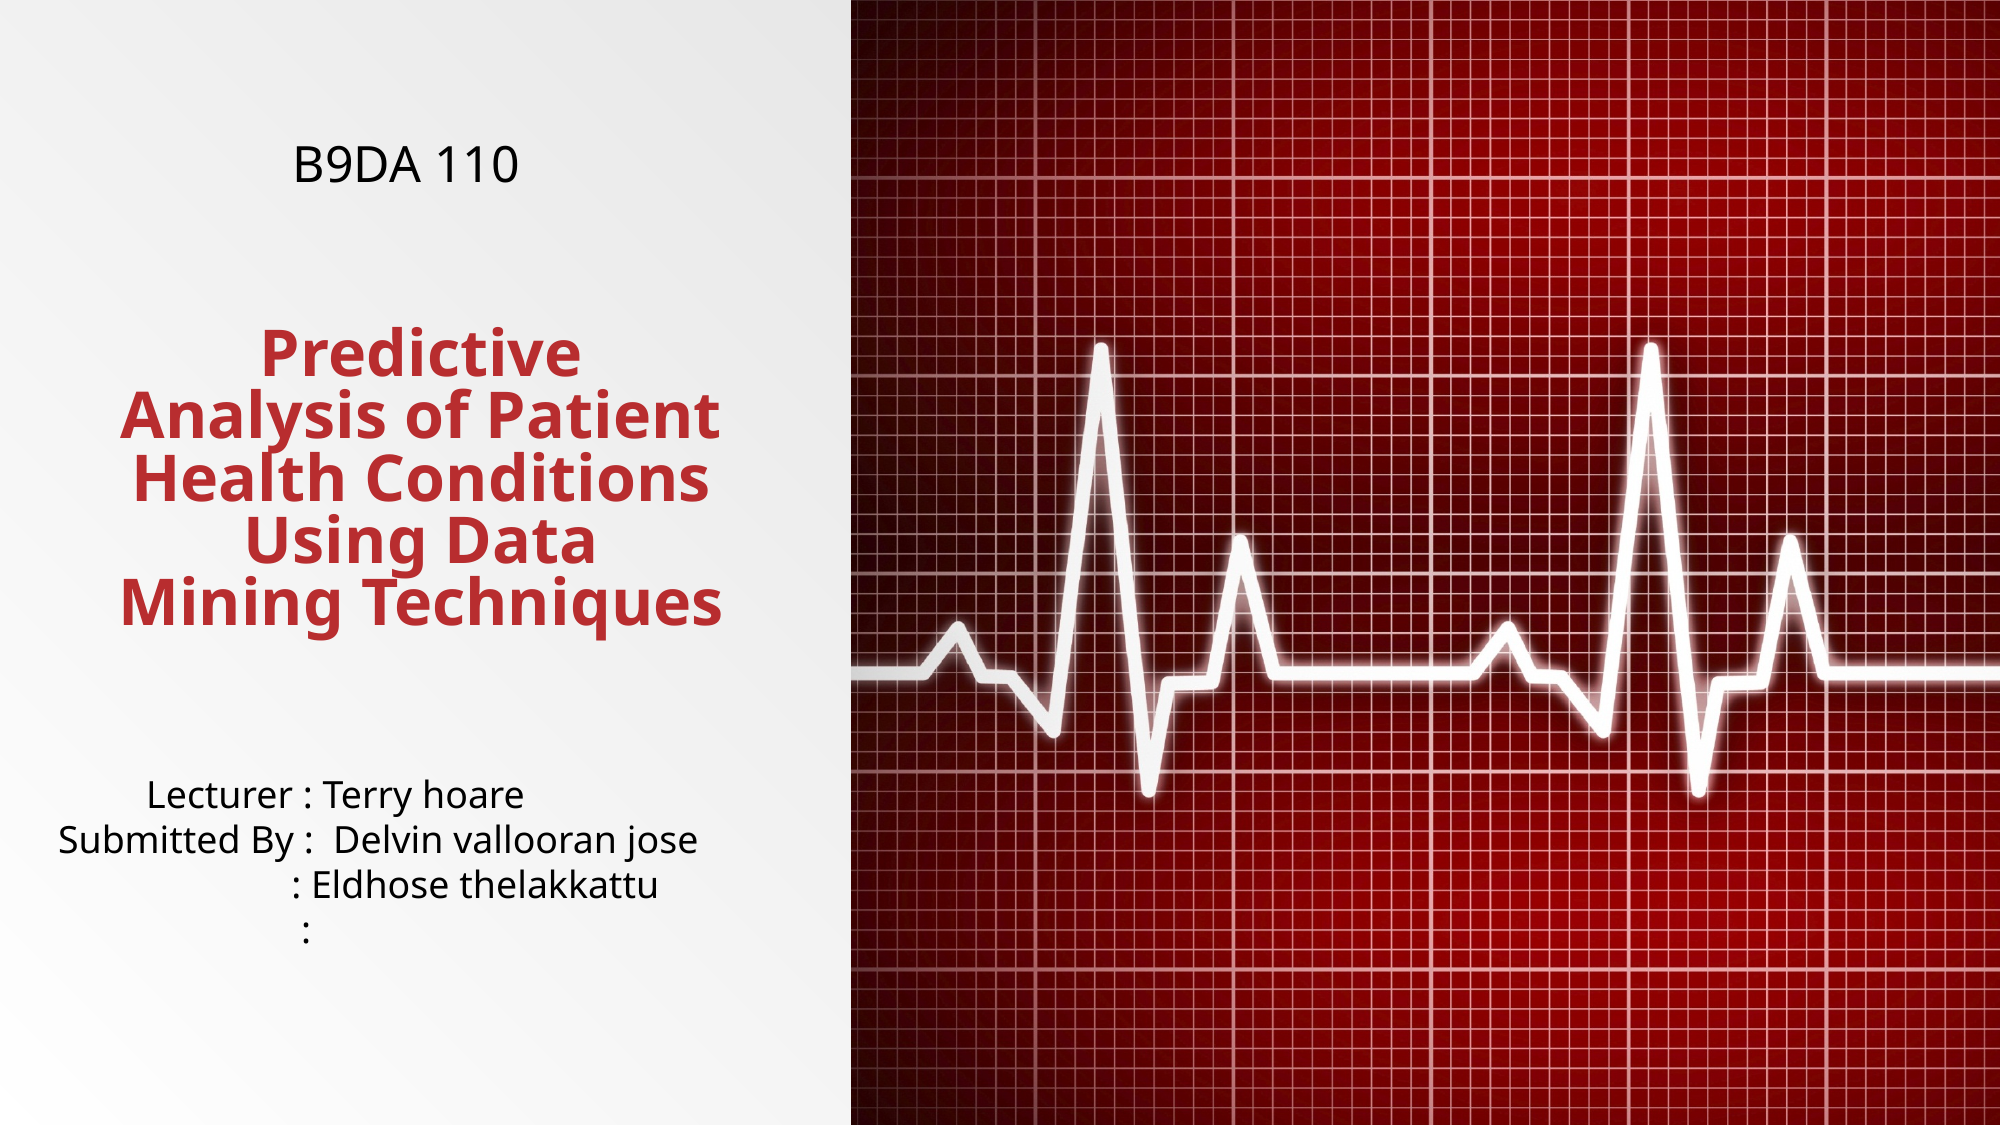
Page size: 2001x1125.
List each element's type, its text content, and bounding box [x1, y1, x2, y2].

text_box B9DA 110 [277, 124, 1075, 201]
text_box [924, 487, 1075, 638]
title Predictive Analysis of Patient Health Conditions Using Data Mining Techniques [102, 208, 741, 646]
text_box Lecturer : Terry hoare Submitted By : Delvin vallooran jose : Eldhose thelakkattu : [43, 763, 800, 961]
